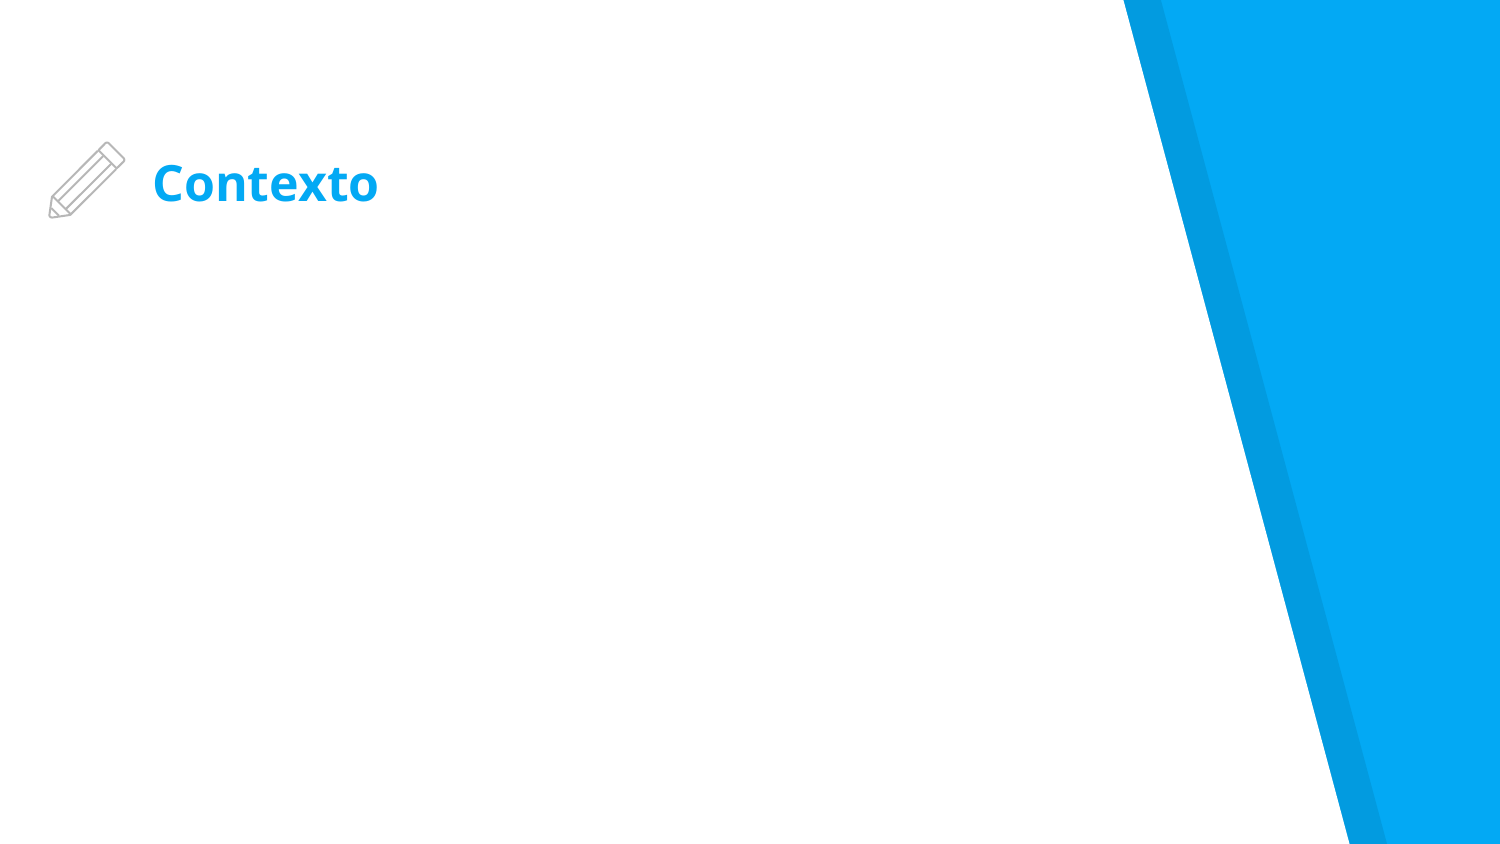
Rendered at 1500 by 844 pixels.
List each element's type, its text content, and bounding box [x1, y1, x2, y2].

text_box Contexto [137, 146, 1011, 227]
